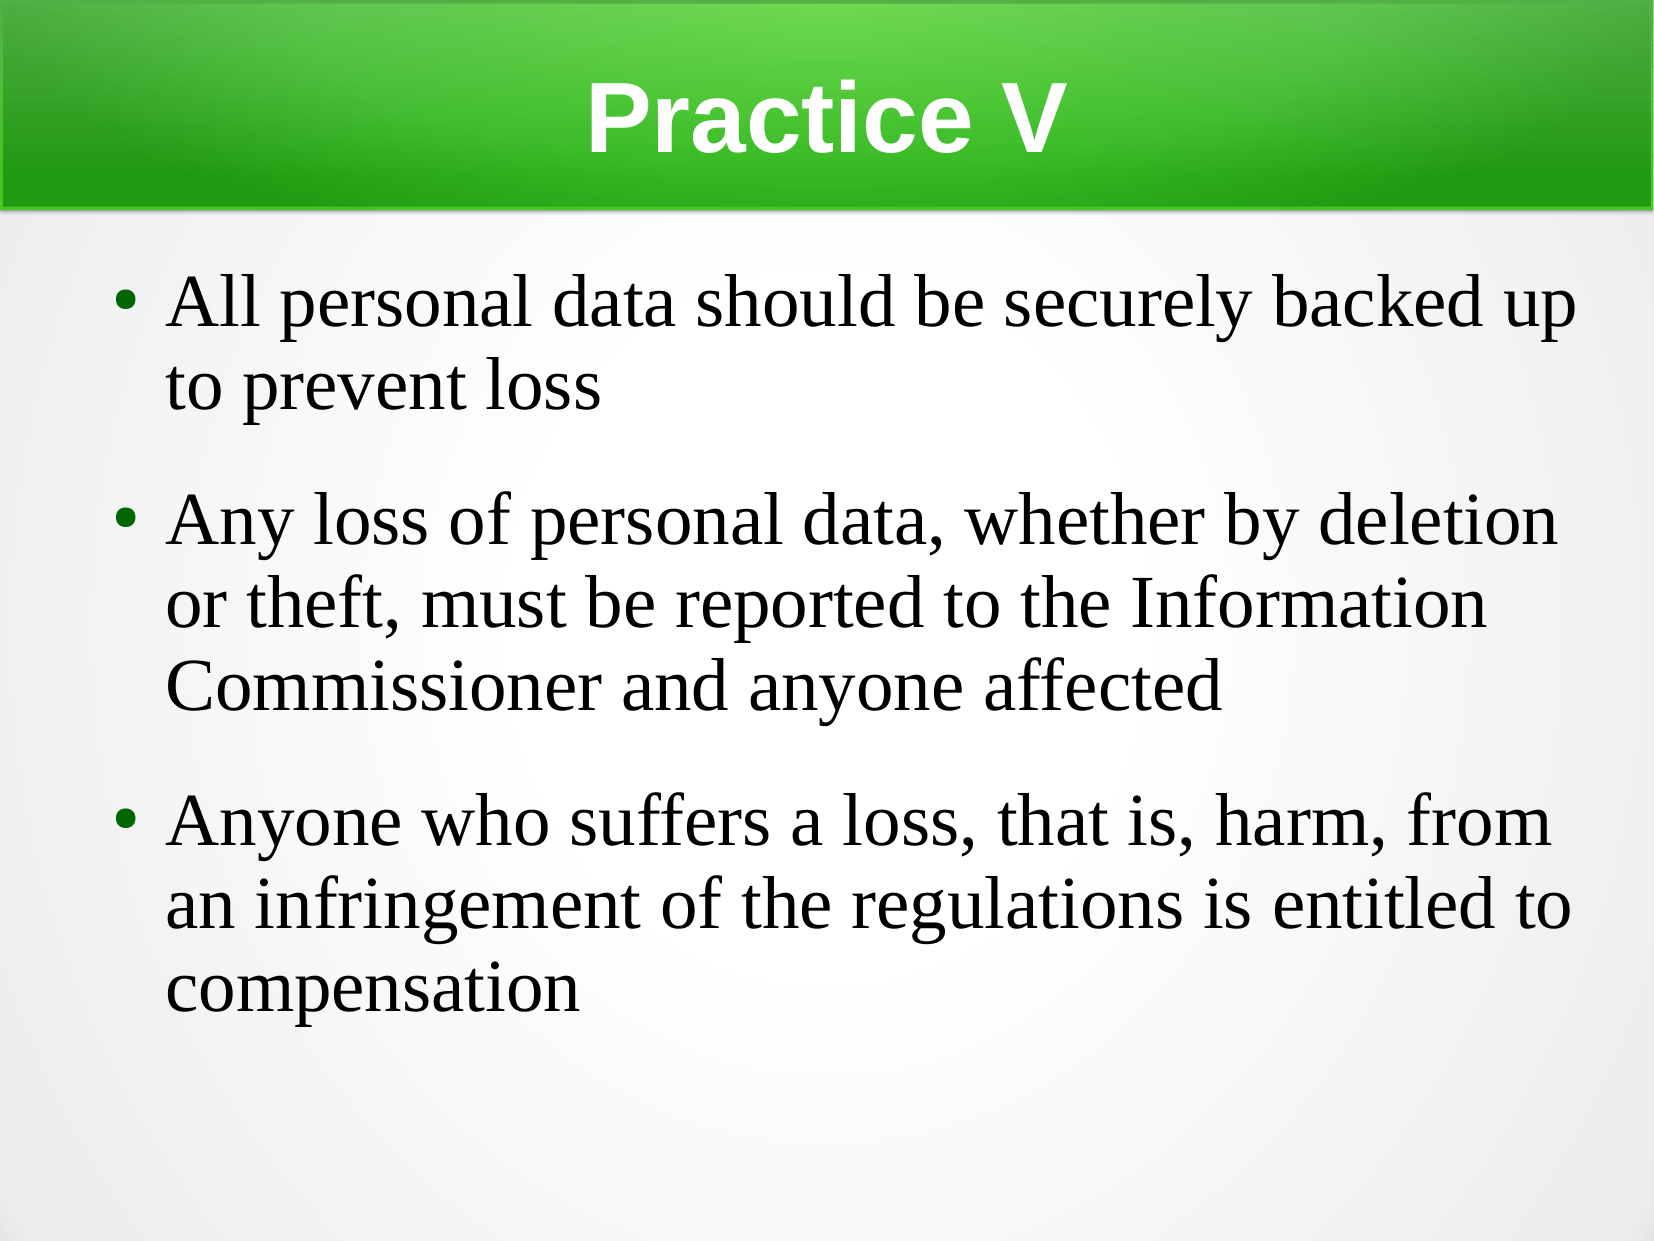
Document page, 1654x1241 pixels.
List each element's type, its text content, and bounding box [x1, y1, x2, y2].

list All personal data should be securely backed up to prevent loss Any loss of personal data, whether by deletion or theft, must be reported to the Information Commissioner and anyone affected Anyone who suffers a loss, that is, harm, from an infringement of the regulations is entitled to compensation [94, 259, 1583, 1170]
title Practice V [82, 46, 1571, 190]
